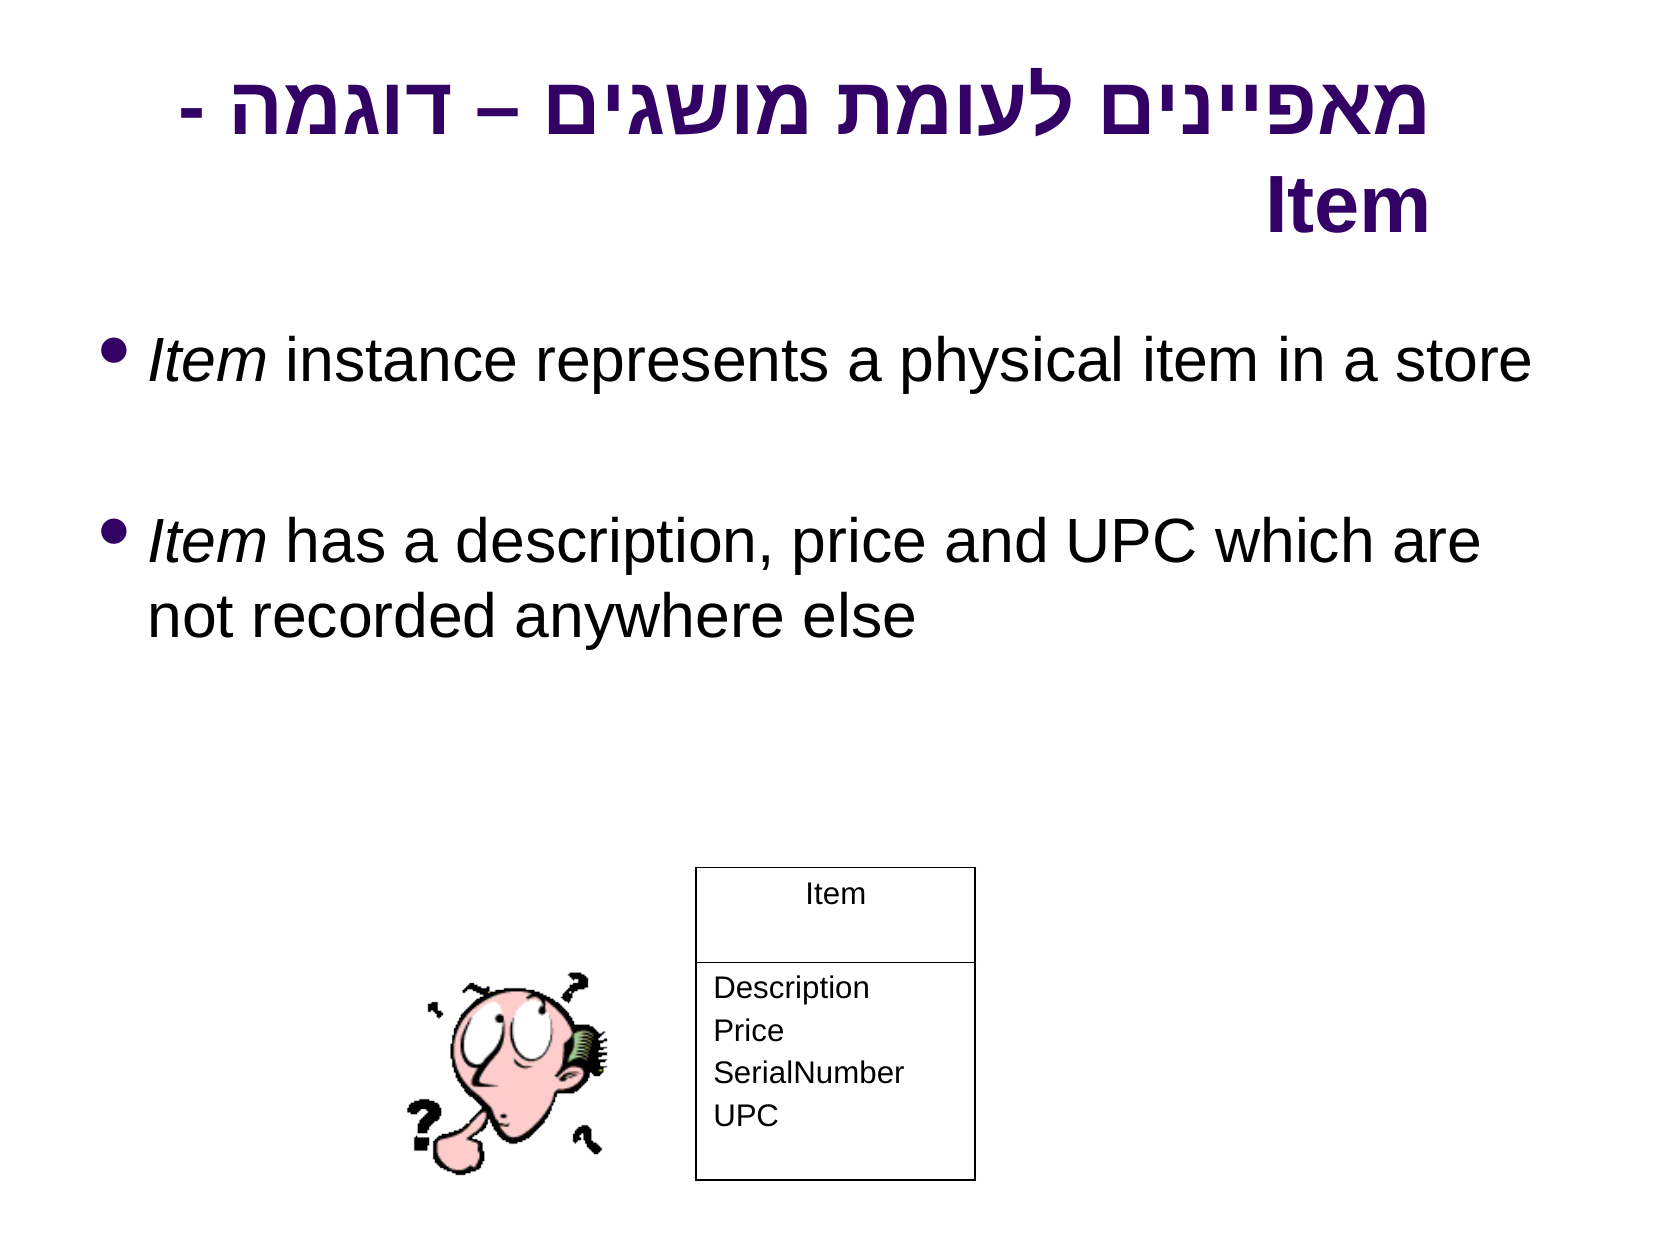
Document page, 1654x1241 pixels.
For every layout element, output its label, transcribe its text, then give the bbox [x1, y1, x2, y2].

table_header Item [697, 868, 974, 962]
picture [397, 964, 618, 1186]
table_cell Description Price SerialNumber UPC [697, 963, 974, 1179]
title מאפיינים לעומת מושגים – דוגמה - Item [82, 22, 1447, 257]
list Item instance represents a physical item in a store Item has a description, price and UPC which are not recorded anywhere else [82, 310, 1571, 1109]
